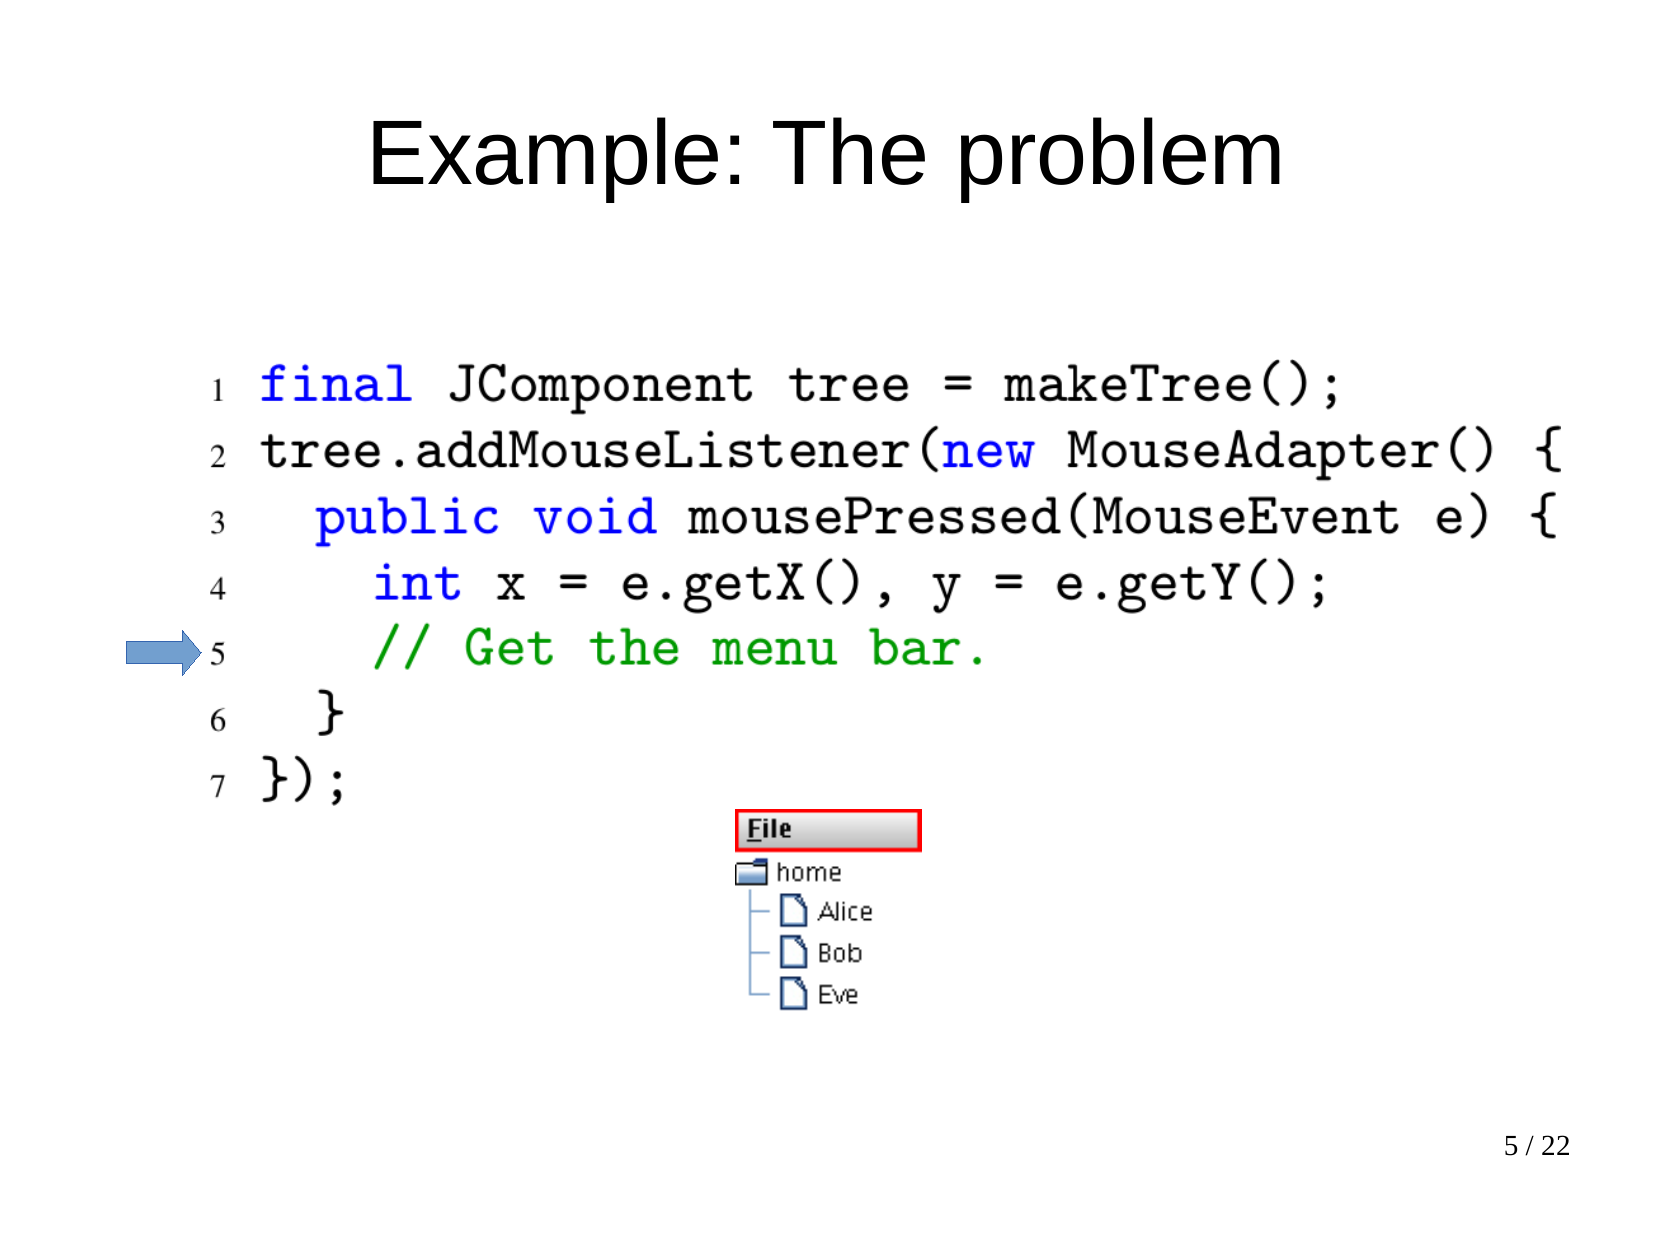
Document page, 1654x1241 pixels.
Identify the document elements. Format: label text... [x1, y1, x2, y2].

title Example: The problem [82, 49, 1571, 257]
picture [210, 359, 1561, 806]
picture [735, 809, 922, 1111]
text_box [126, 630, 202, 676]
